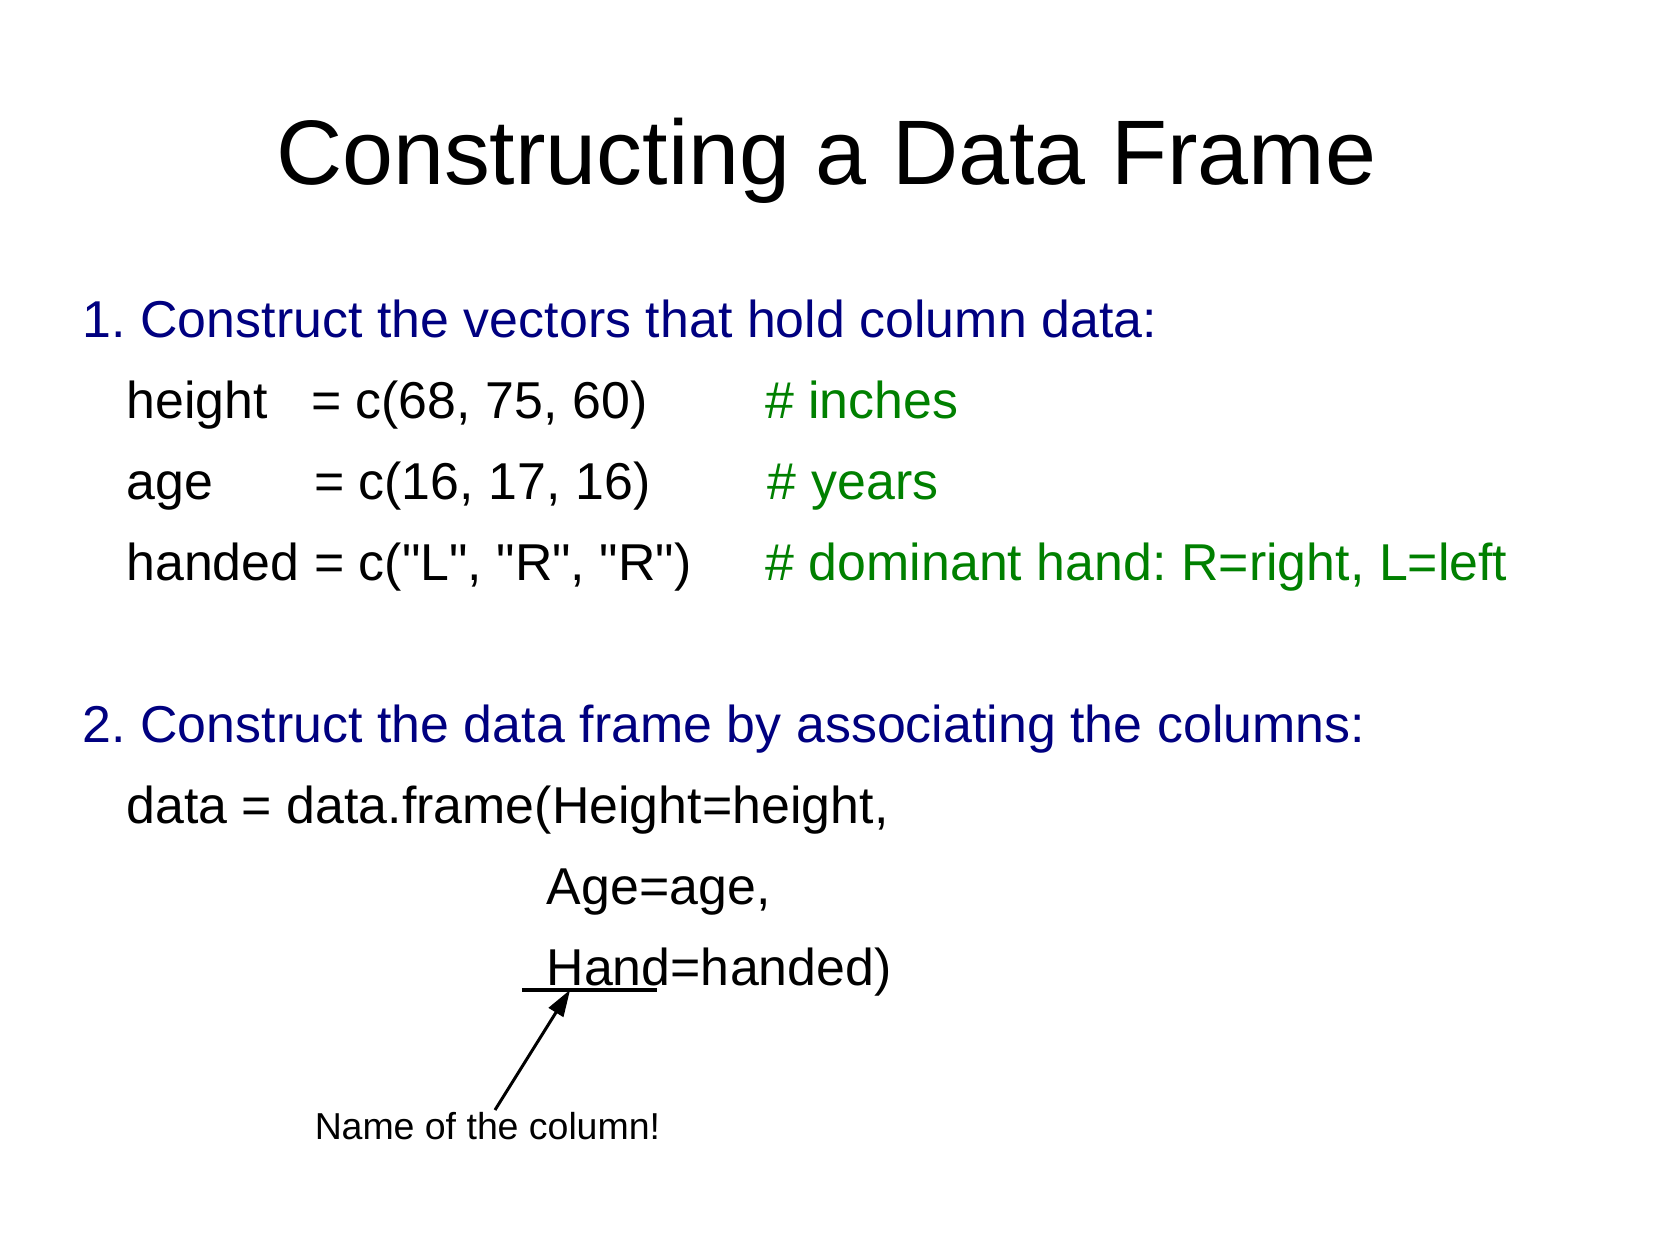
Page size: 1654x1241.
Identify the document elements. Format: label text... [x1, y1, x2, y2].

title Constructing a Data Frame [82, 49, 1571, 257]
list 1. Construct the vectors that hold column data: height = c(68, 75, 60) # inches age = c(16, 17, 16) # years handed = c("L", "R", "R") # dominant hand: R=right, L=left 2. Construct the data frame by associating the columns: data = data.frame(Height=height, Age=age, Hand=handed) [82, 290, 1538, 1010]
text_box Name of the column! [300, 1098, 676, 1156]
